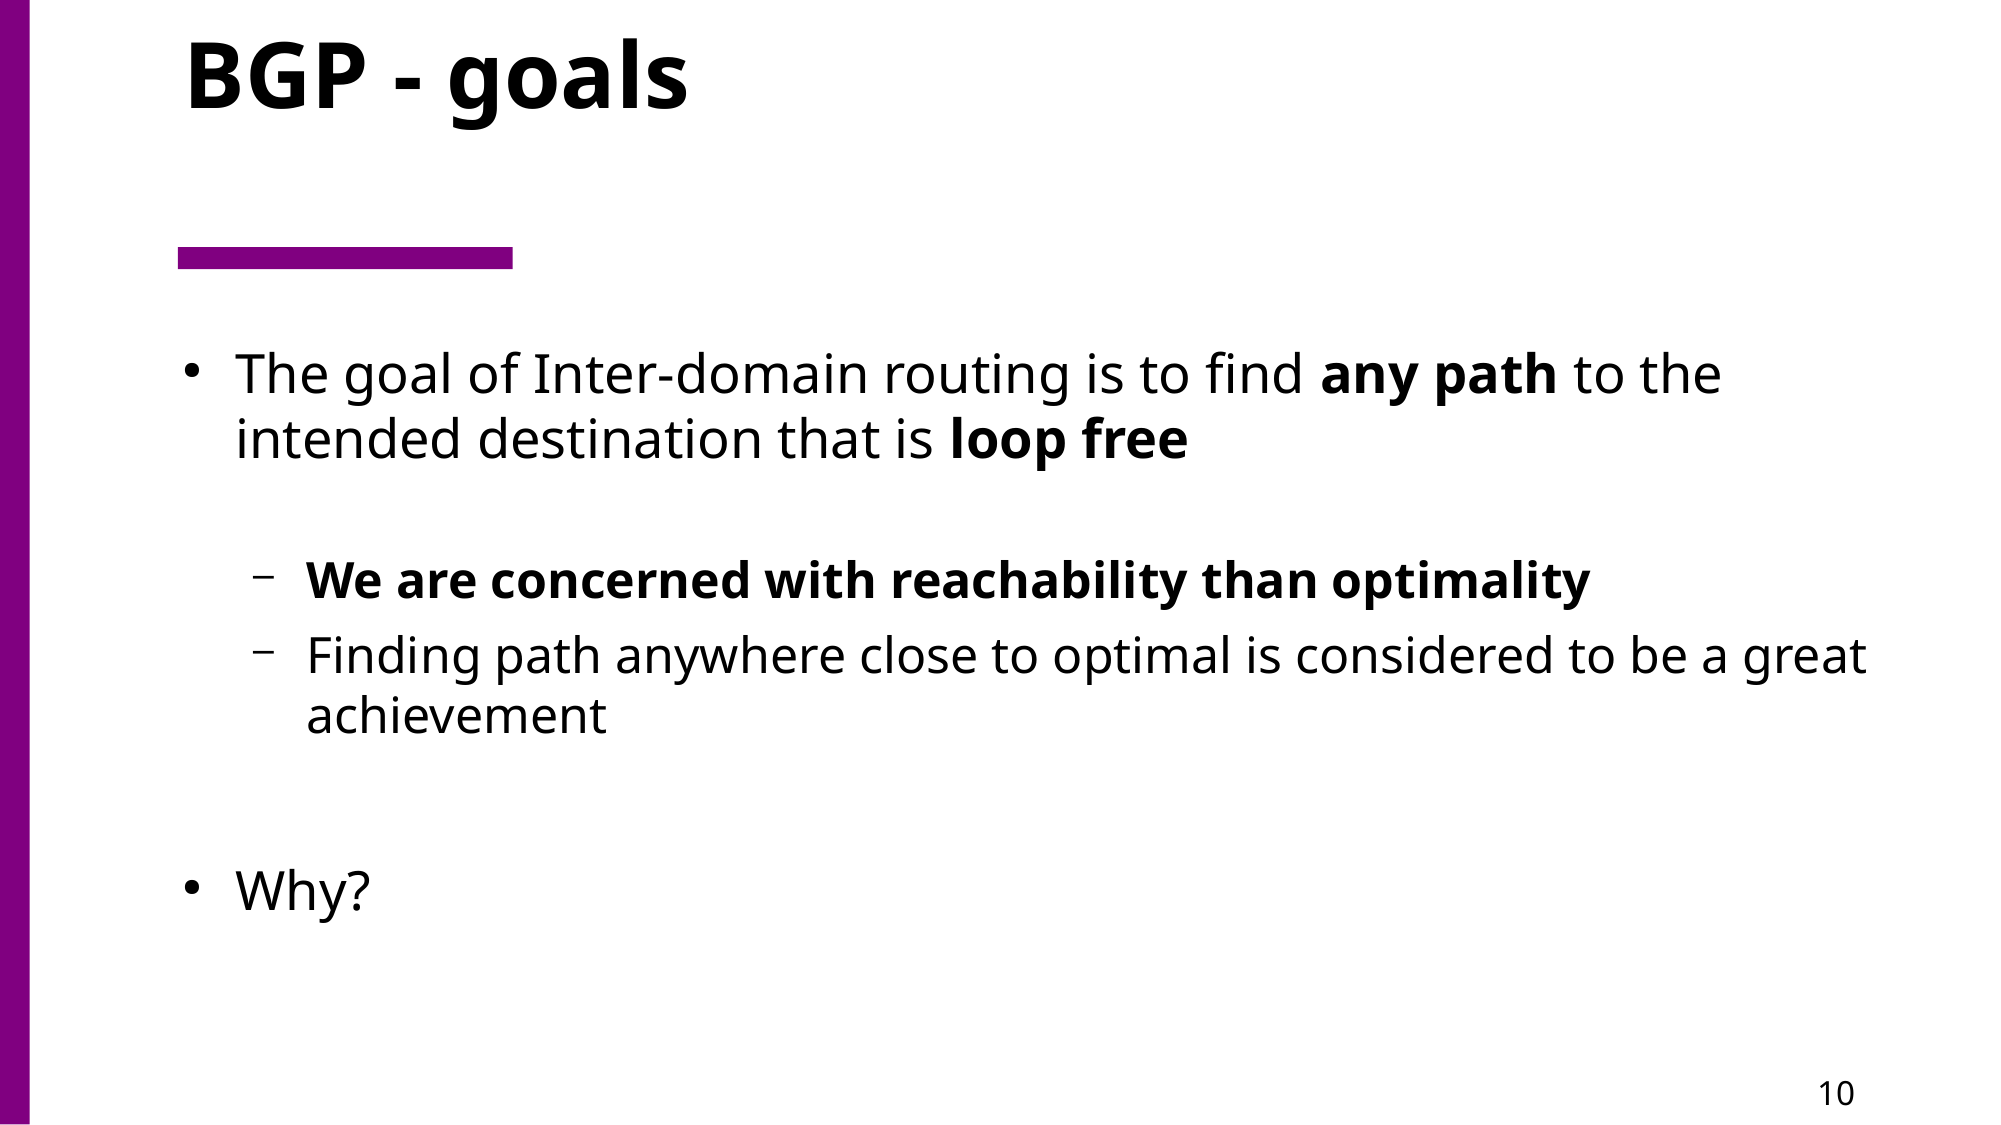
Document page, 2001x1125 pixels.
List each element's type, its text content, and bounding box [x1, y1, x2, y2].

list The goal of Inter-domain routing is to find any path to the intended destination that is loop free We are concerned with reachability than optimality Finding path anywhere close to optimal is considered to be a great achievement Why? [149, 184, 1959, 1024]
title BGP - goals [133, 9, 1946, 135]
